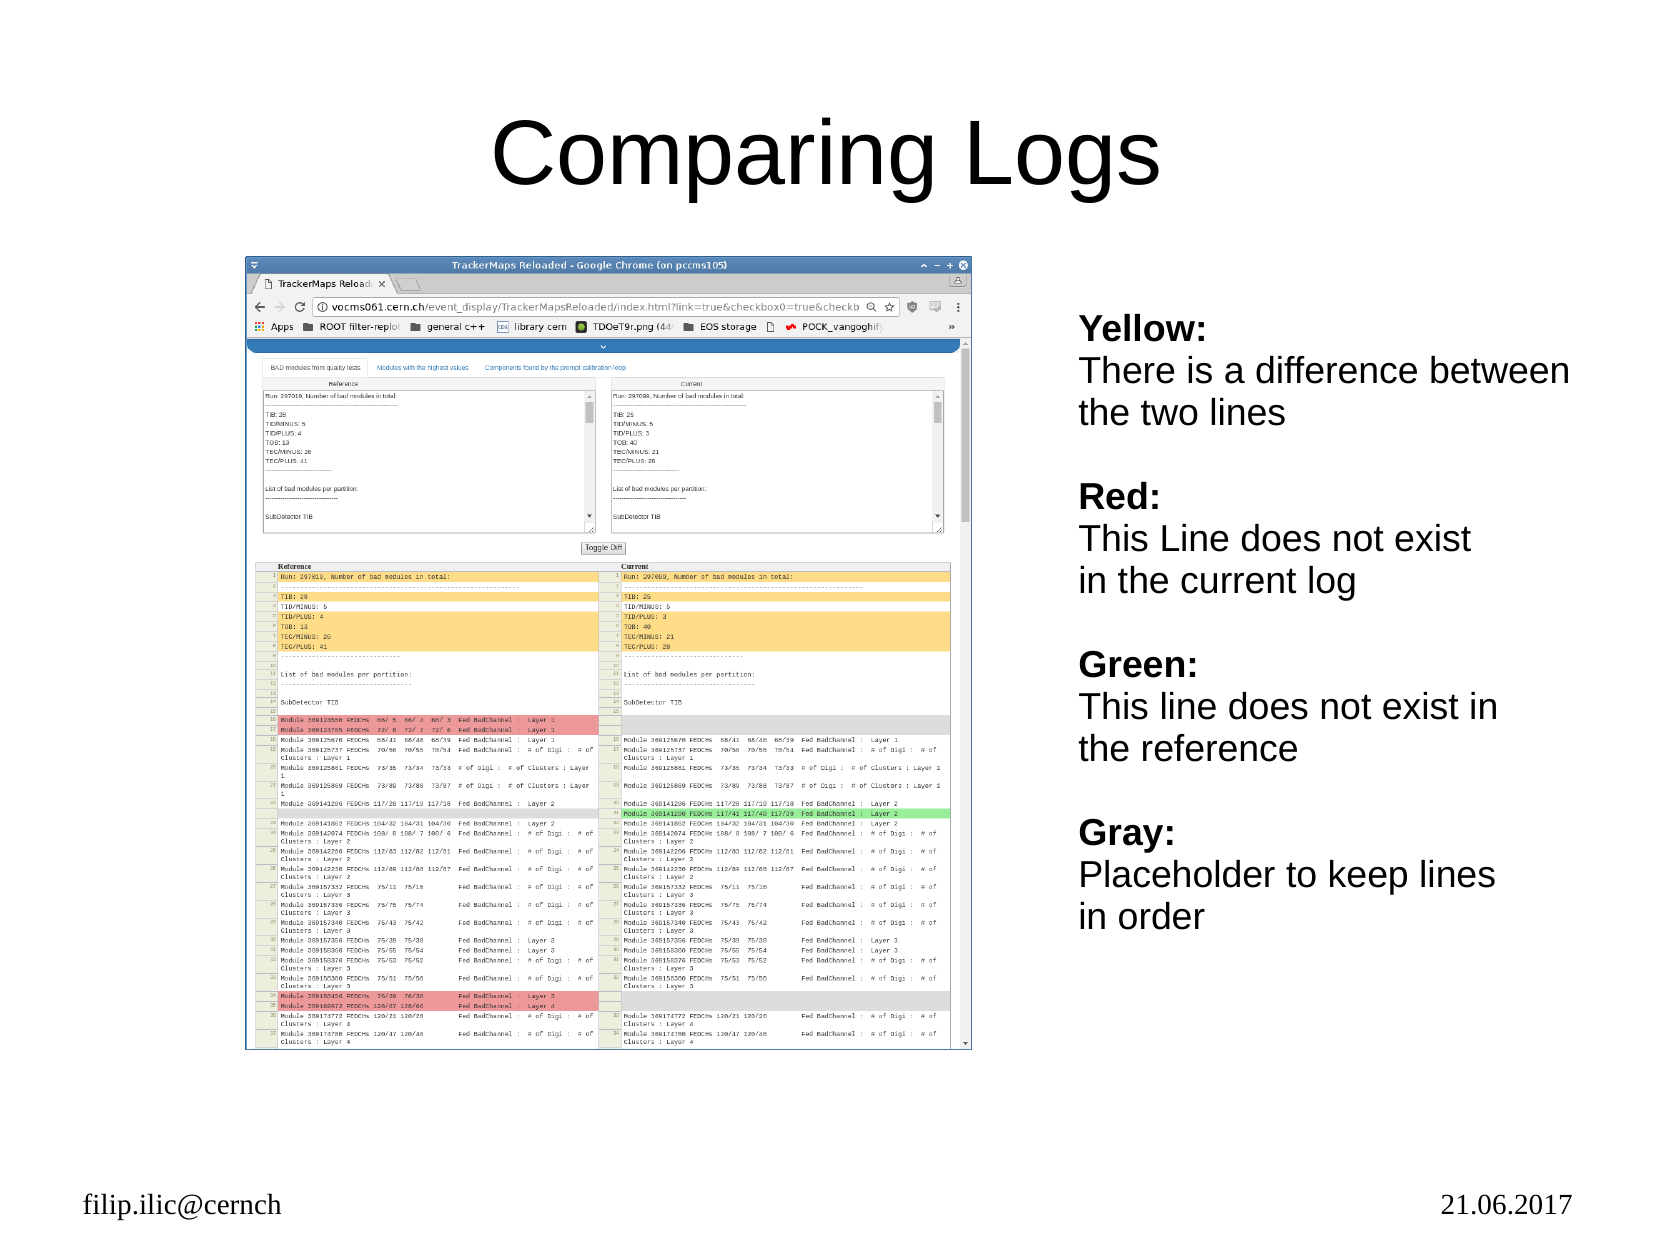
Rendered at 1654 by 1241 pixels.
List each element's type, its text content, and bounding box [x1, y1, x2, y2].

picture [245, 256, 972, 1051]
text_box Yellow: There is a difference between the two lines Red: This Line does not exist in the current log Green: This line does not exist in the reference Gray: Placeholder to keep lines in order [1063, 300, 1596, 946]
title Comparing Logs [82, 49, 1571, 257]
